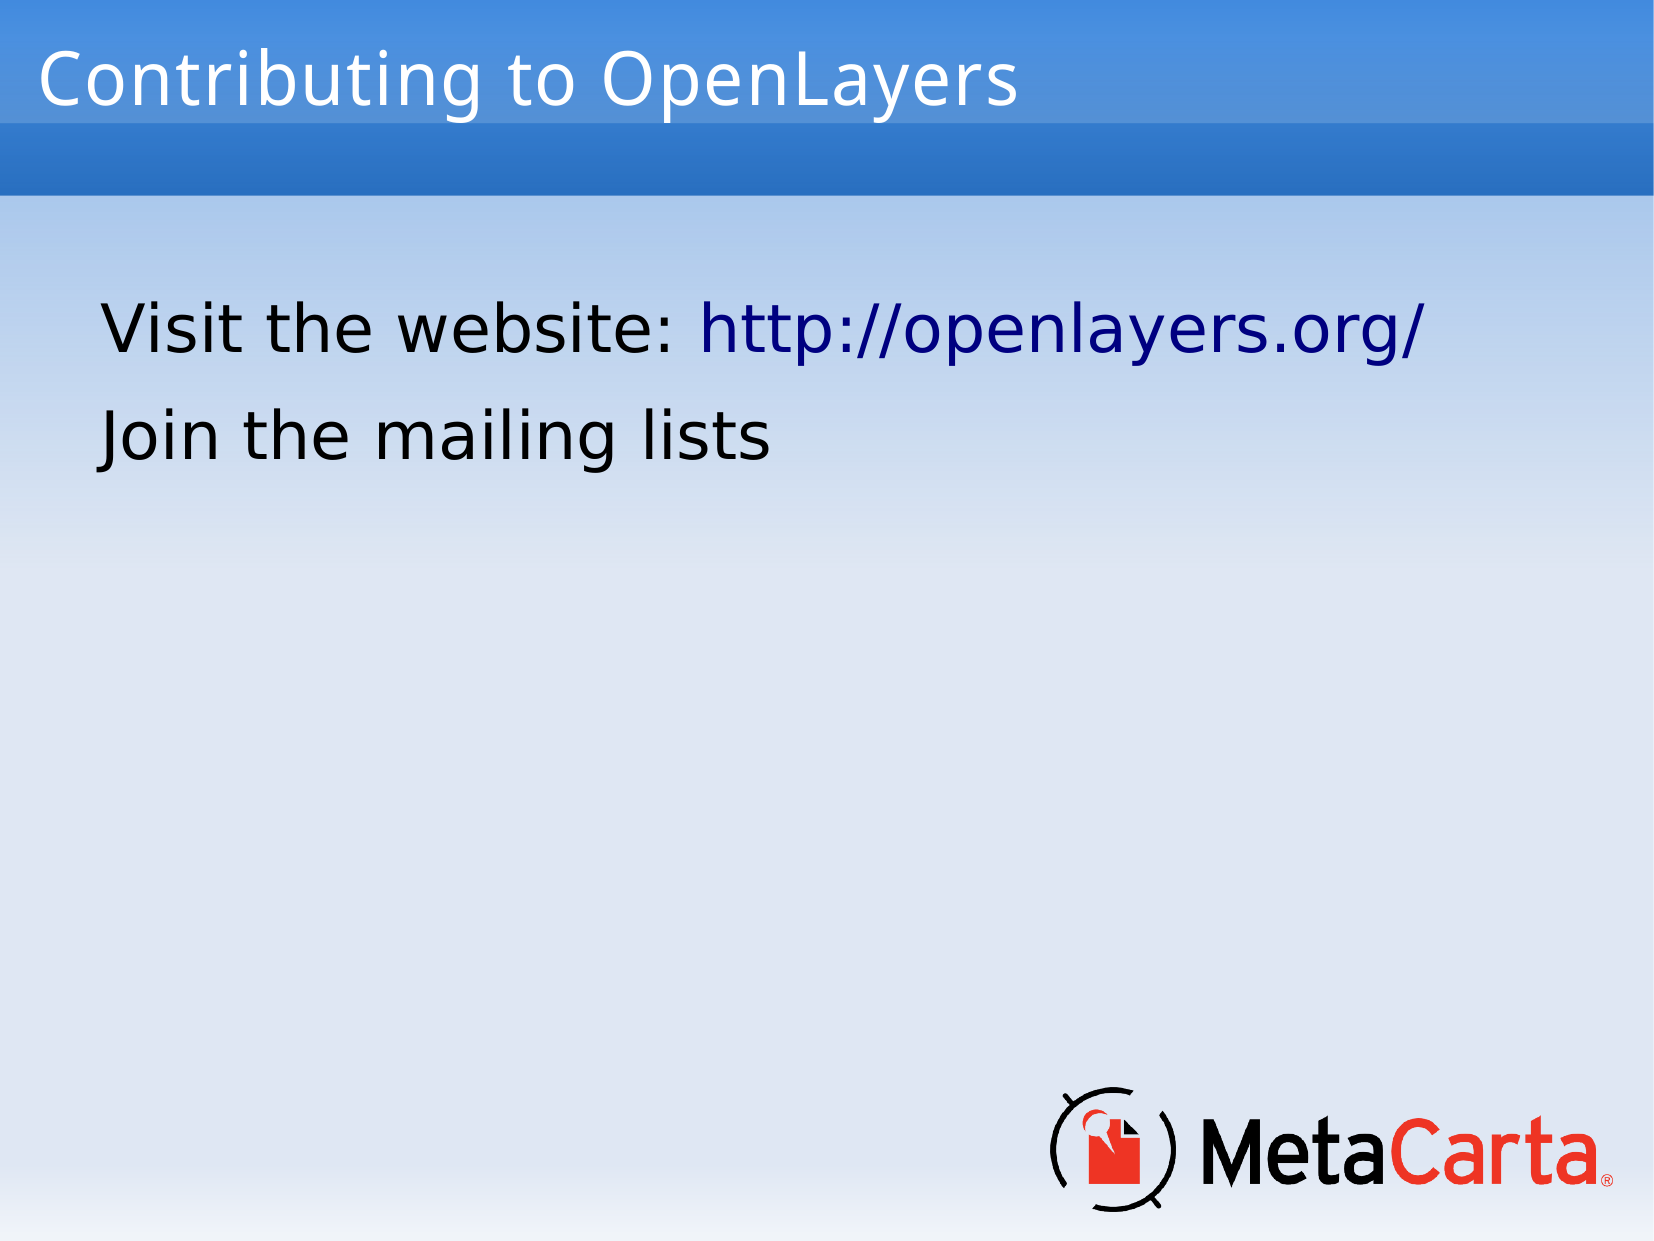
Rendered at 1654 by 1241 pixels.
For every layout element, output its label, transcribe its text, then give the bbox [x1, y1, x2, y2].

list Visit the website: http://openlayers.org/ Join the mailing lists [82, 290, 1571, 1109]
picture [0, 0, 1654, 1241]
title Contributing to OpenLayers [37, 2, 1463, 151]
